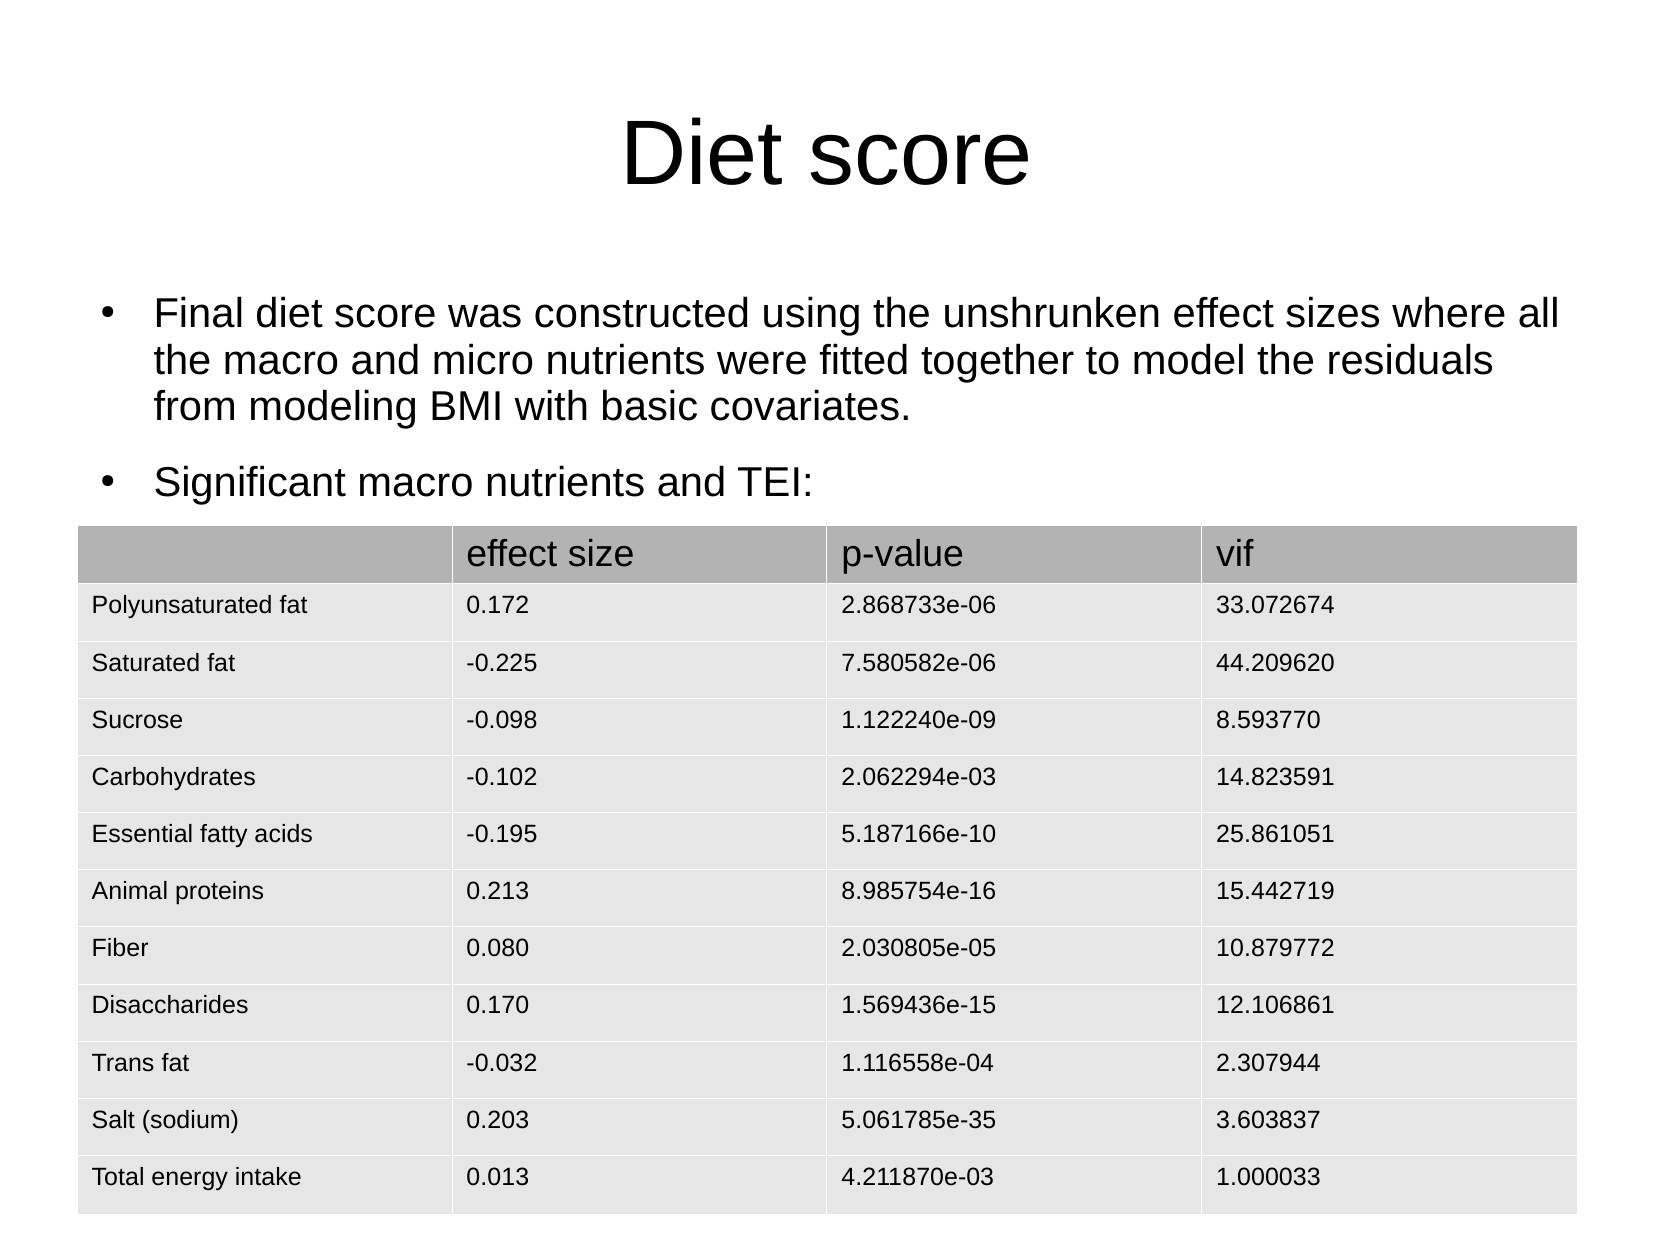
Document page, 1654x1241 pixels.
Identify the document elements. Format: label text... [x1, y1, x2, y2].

table_cell 14.823591 [1202, 756, 1577, 812]
table_header [78, 526, 452, 583]
table_cell 2.868733e-06 [827, 584, 1201, 641]
table_cell -0.225 [453, 642, 826, 698]
table_cell Disaccharides [78, 985, 452, 1041]
table_cell 10.879772 [1202, 927, 1577, 984]
table_cell -0.195 [453, 813, 826, 869]
table_cell 0.080 [453, 927, 826, 984]
table_header p-value [827, 526, 1201, 583]
table_cell Essential fatty acids [78, 813, 452, 869]
table_cell -0.102 [453, 756, 826, 812]
table_cell 0.013 [453, 1156, 826, 1214]
table_cell 12.106861 [1202, 985, 1577, 1041]
table_cell 1.122240e-09 [827, 699, 1201, 755]
table_cell Total energy intake [78, 1156, 452, 1214]
table_cell -0.032 [453, 1042, 826, 1098]
table_cell 4.211870e-03 [827, 1156, 1201, 1214]
table_cell 8.593770 [1202, 699, 1577, 755]
table_cell Carbohydrates [78, 756, 452, 812]
table_cell 25.861051 [1202, 813, 1577, 869]
table_cell 44.209620 [1202, 642, 1577, 698]
list Final diet score was constructed using the unshrunken effect sizes where all the macro and micro nutrients were fitted together to model the residuals from modeling BMI with basic covariates. Significant macro nutrients and TEI: [82, 290, 1571, 525]
table_cell 2.062294e-03 [827, 756, 1201, 812]
table_cell 7.580582e-06 [827, 642, 1201, 698]
table_cell 0.172 [453, 584, 826, 641]
table_cell 0.203 [453, 1099, 826, 1155]
table_cell Animal proteins [78, 870, 452, 926]
table_cell Saturated fat [78, 642, 452, 698]
table_cell Trans fat [78, 1042, 452, 1098]
table_cell 2.030805e-05 [827, 927, 1201, 984]
table_cell Polyunsaturated fat [78, 584, 452, 641]
table_cell 2.307944 [1202, 1042, 1577, 1098]
table_cell 15.442719 [1202, 870, 1577, 926]
table_cell 8.985754e-16 [827, 870, 1201, 926]
table_header vif [1202, 526, 1577, 583]
table_cell Sucrose [78, 699, 452, 755]
title Diet score [82, 49, 1571, 257]
table_cell 33.072674 [1202, 584, 1577, 641]
table_cell Fiber [78, 927, 452, 984]
table_cell 5.187166e-10 [827, 813, 1201, 869]
table_cell 1.116558e-04 [827, 1042, 1201, 1098]
table_cell -0.098 [453, 699, 826, 755]
table_cell 1.000033 [1202, 1156, 1577, 1214]
table_cell 1.569436e-15 [827, 985, 1201, 1041]
table_cell Salt (sodium) [78, 1099, 452, 1155]
table_cell 5.061785e-35 [827, 1099, 1201, 1155]
table_cell 0.213 [453, 870, 826, 926]
table_header effect size [453, 526, 826, 583]
table_cell 0.170 [453, 985, 826, 1041]
table_cell 3.603837 [1202, 1099, 1577, 1155]
